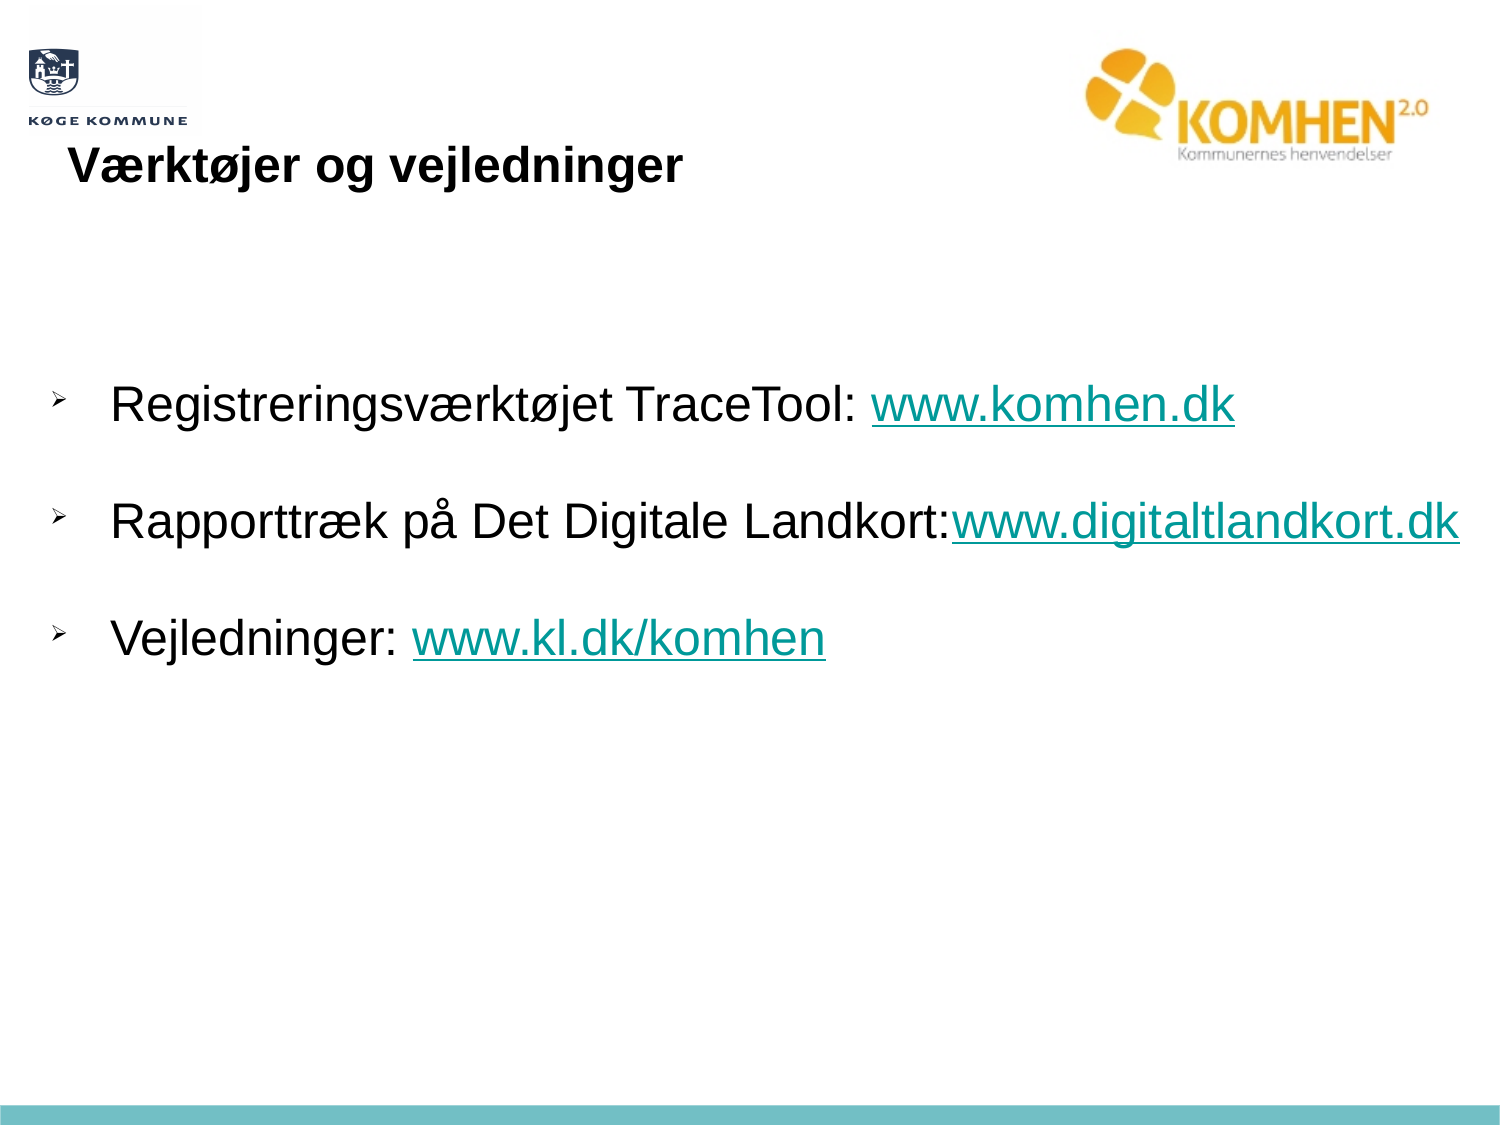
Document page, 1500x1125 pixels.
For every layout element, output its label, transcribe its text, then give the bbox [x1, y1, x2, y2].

picture [1069, 30, 1440, 186]
text_box Værktøjer og vejledninger [53, 125, 998, 201]
text_box Registreringsværktøjet TraceTool: www.komhen.dk Rapporttræk på Det Digitale Landkort:www.digitaltlandkort.dk Vejledninger: www.kl.dk/komhen [35, 346, 1483, 752]
text_box [0, 1105, 1500, 1125]
picture [29, 5, 202, 136]
